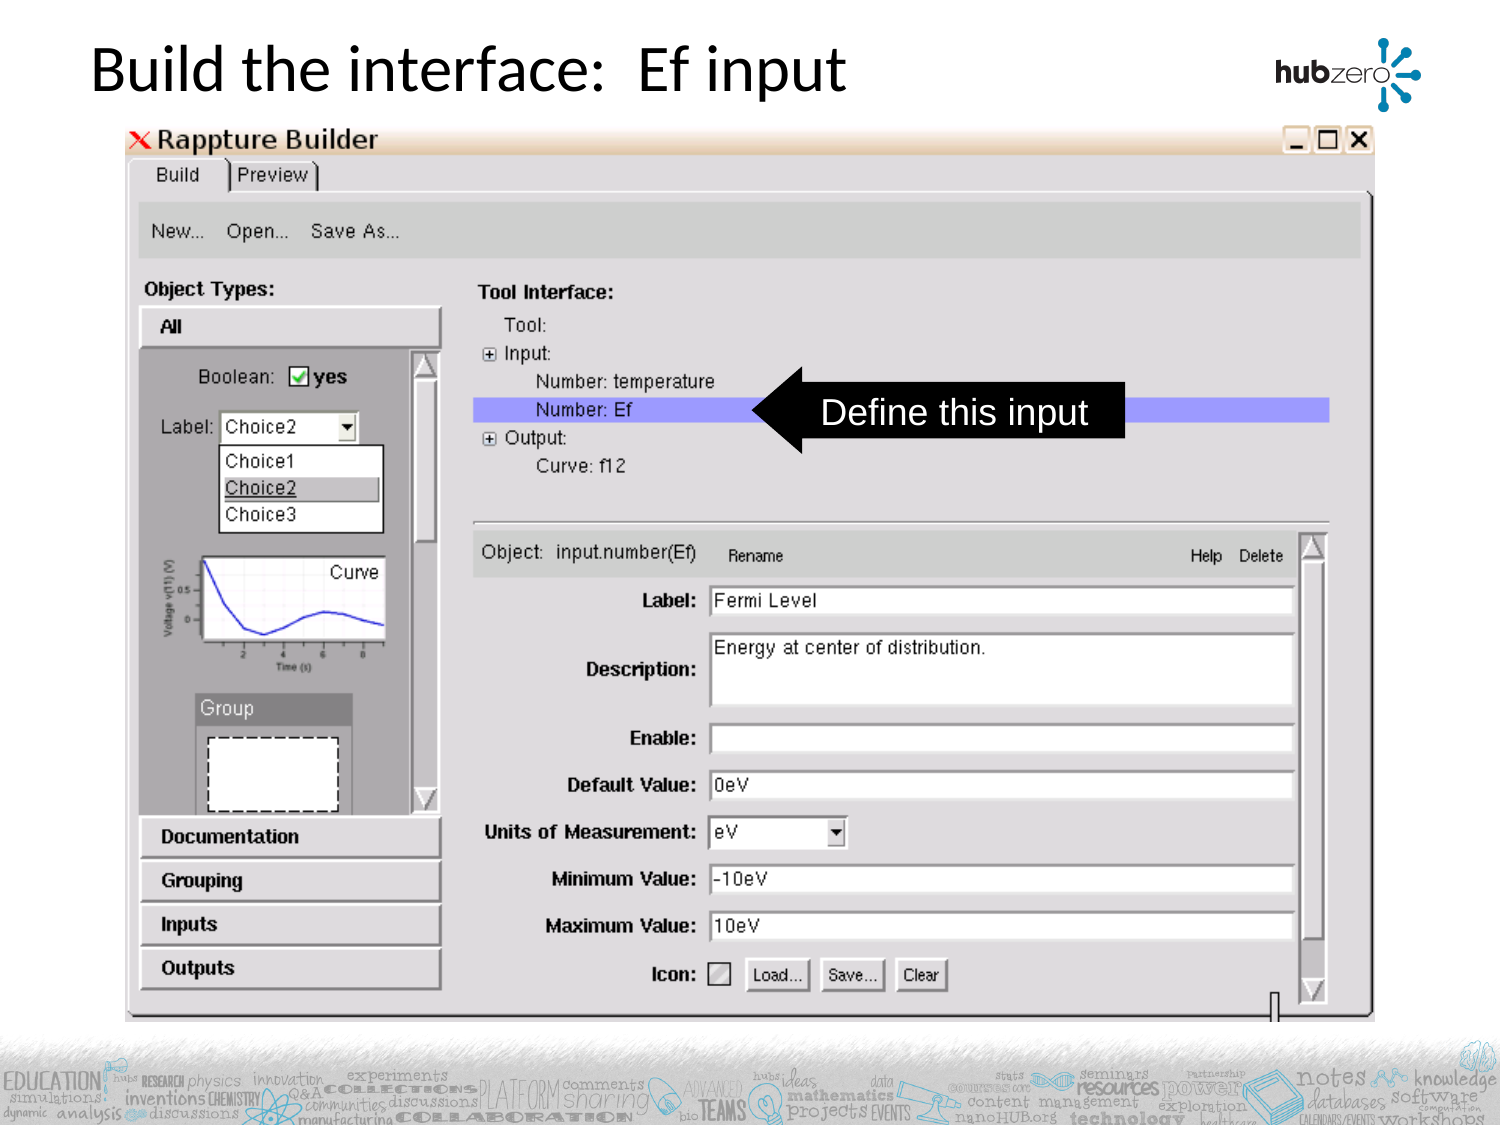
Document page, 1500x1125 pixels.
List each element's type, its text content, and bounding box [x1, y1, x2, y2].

picture [0, 1034, 1500, 1125]
text_box Define this input [751, 366, 1126, 454]
text_box Build the interface: Ef input [75, 12, 1249, 118]
picture [125, 124, 1375, 1022]
picture [1272, 35, 1424, 115]
